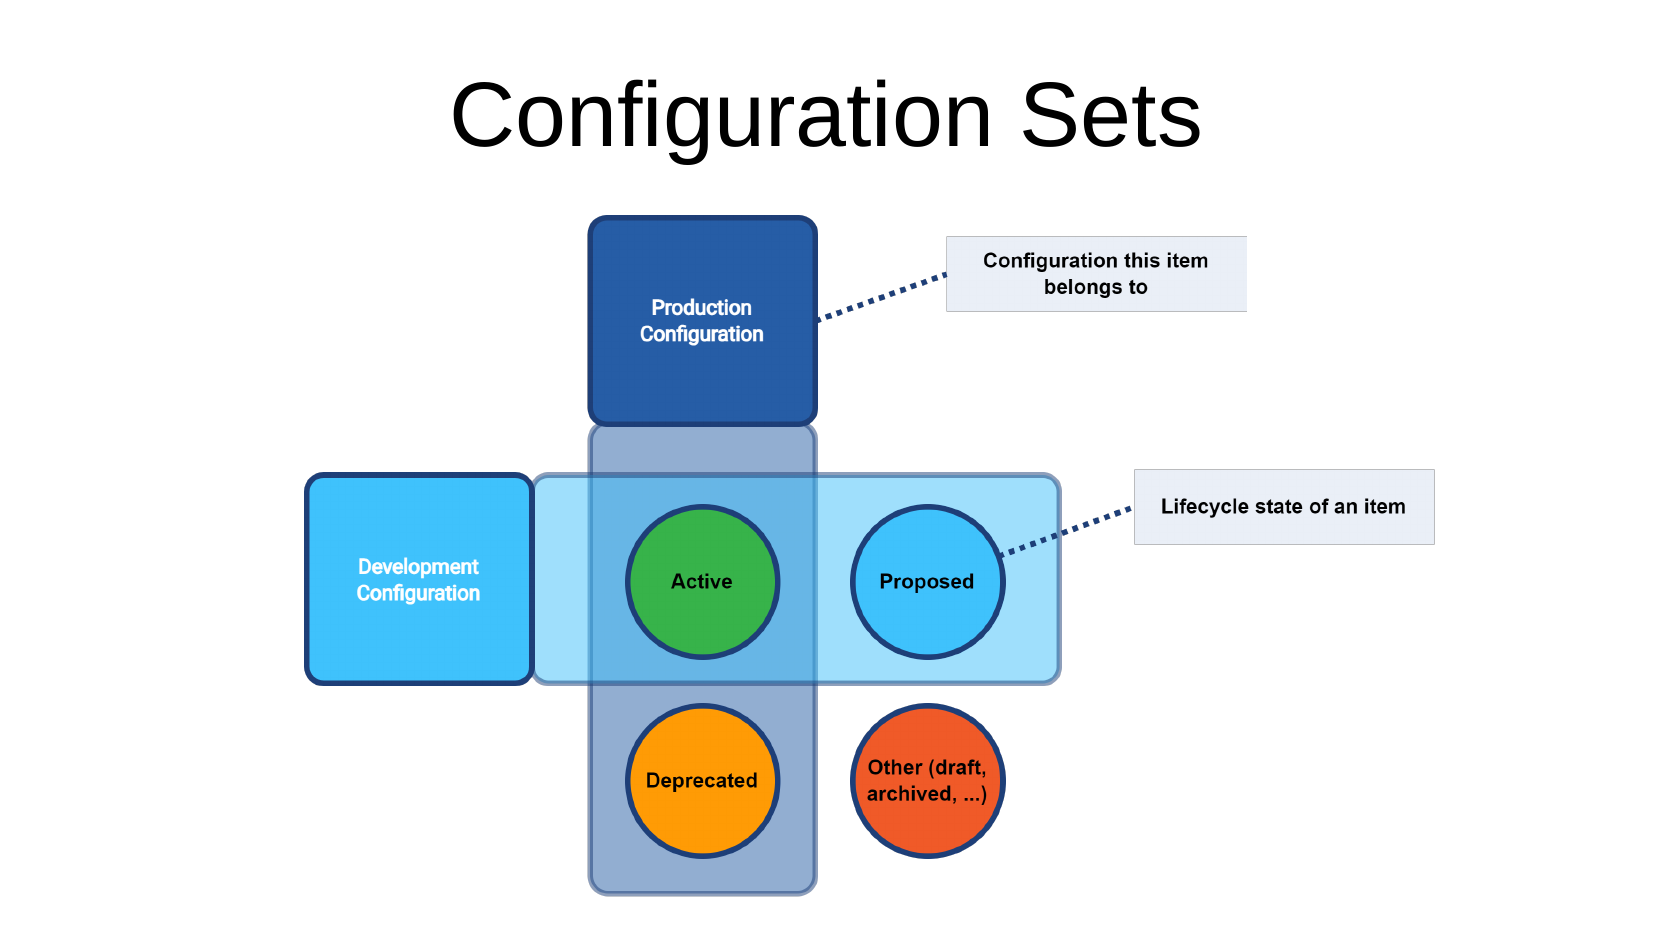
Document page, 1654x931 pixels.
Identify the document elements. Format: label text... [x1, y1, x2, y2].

picture [285, 196, 1456, 915]
title Configuration Sets [82, 37, 1571, 193]
